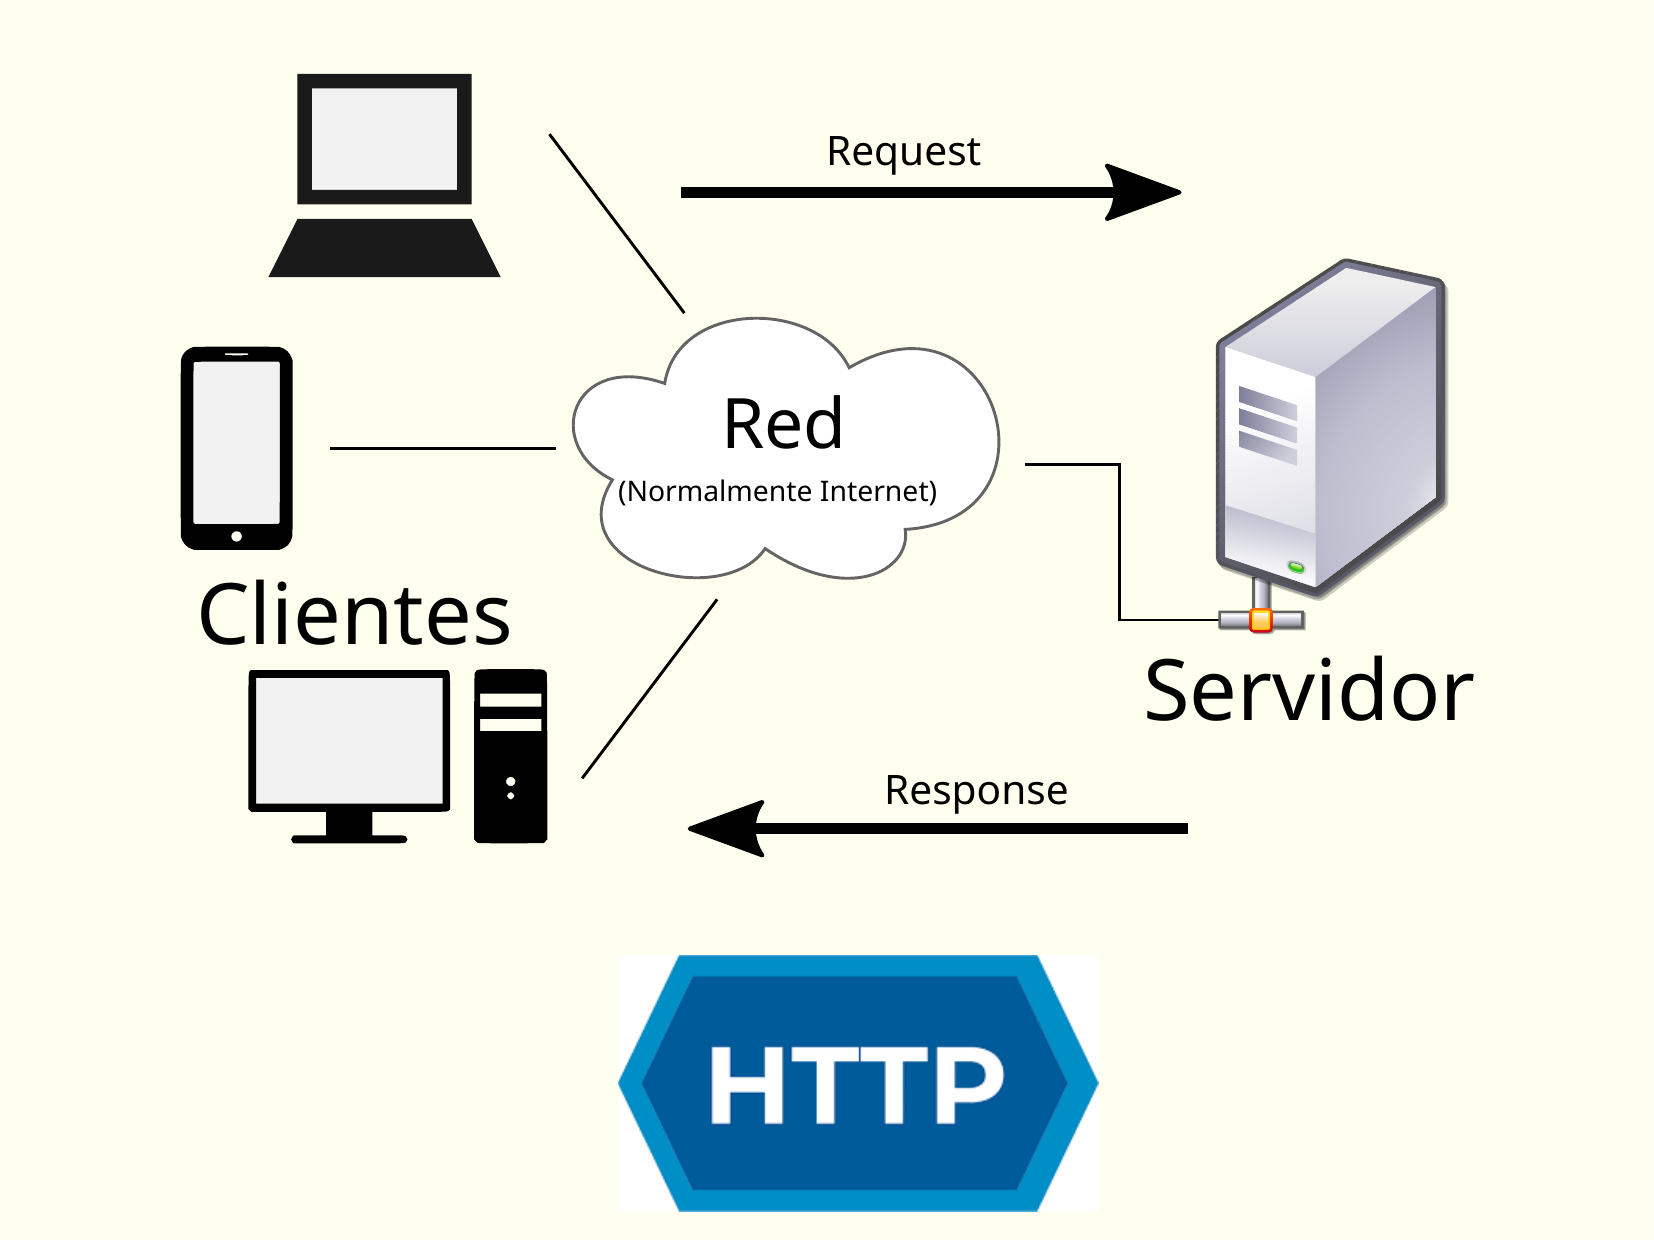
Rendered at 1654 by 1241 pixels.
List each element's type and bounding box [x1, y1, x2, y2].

picture [58, 11, 1514, 886]
picture [618, 955, 1099, 1212]
